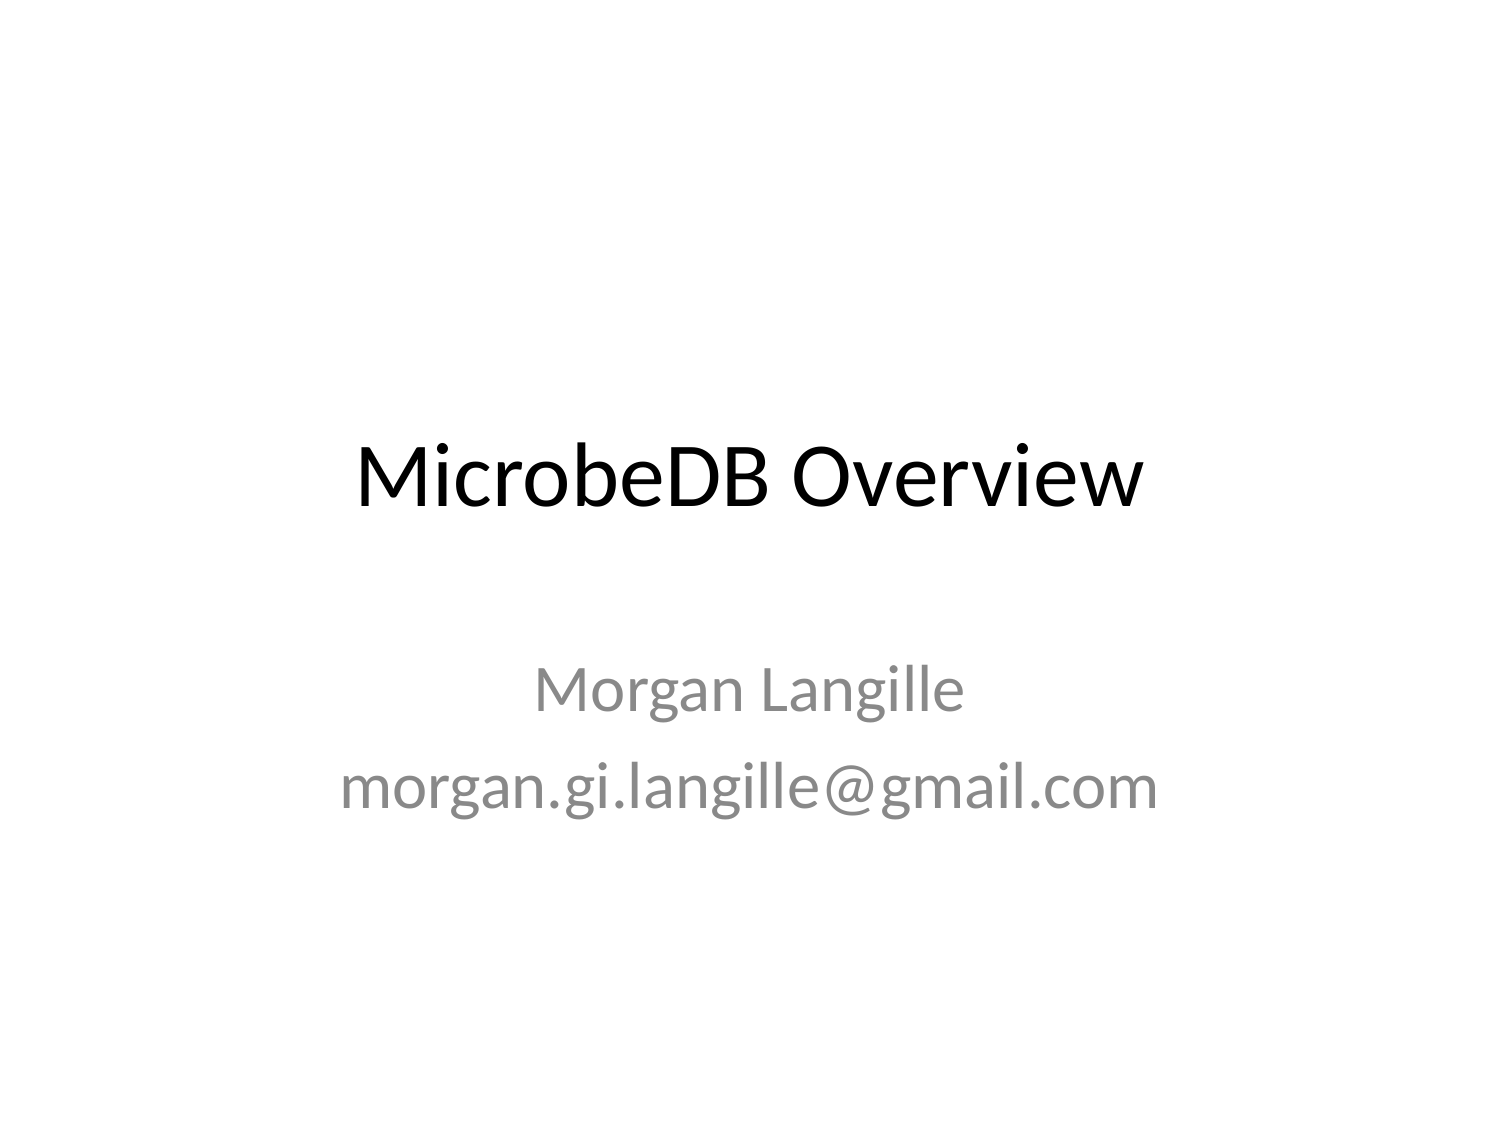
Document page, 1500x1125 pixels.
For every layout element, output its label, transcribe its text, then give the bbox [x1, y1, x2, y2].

subtitle Morgan Langille morgan.gi.langille@gmail.com [225, 637, 1276, 925]
title MicrobeDB Overview [112, 349, 1388, 591]
